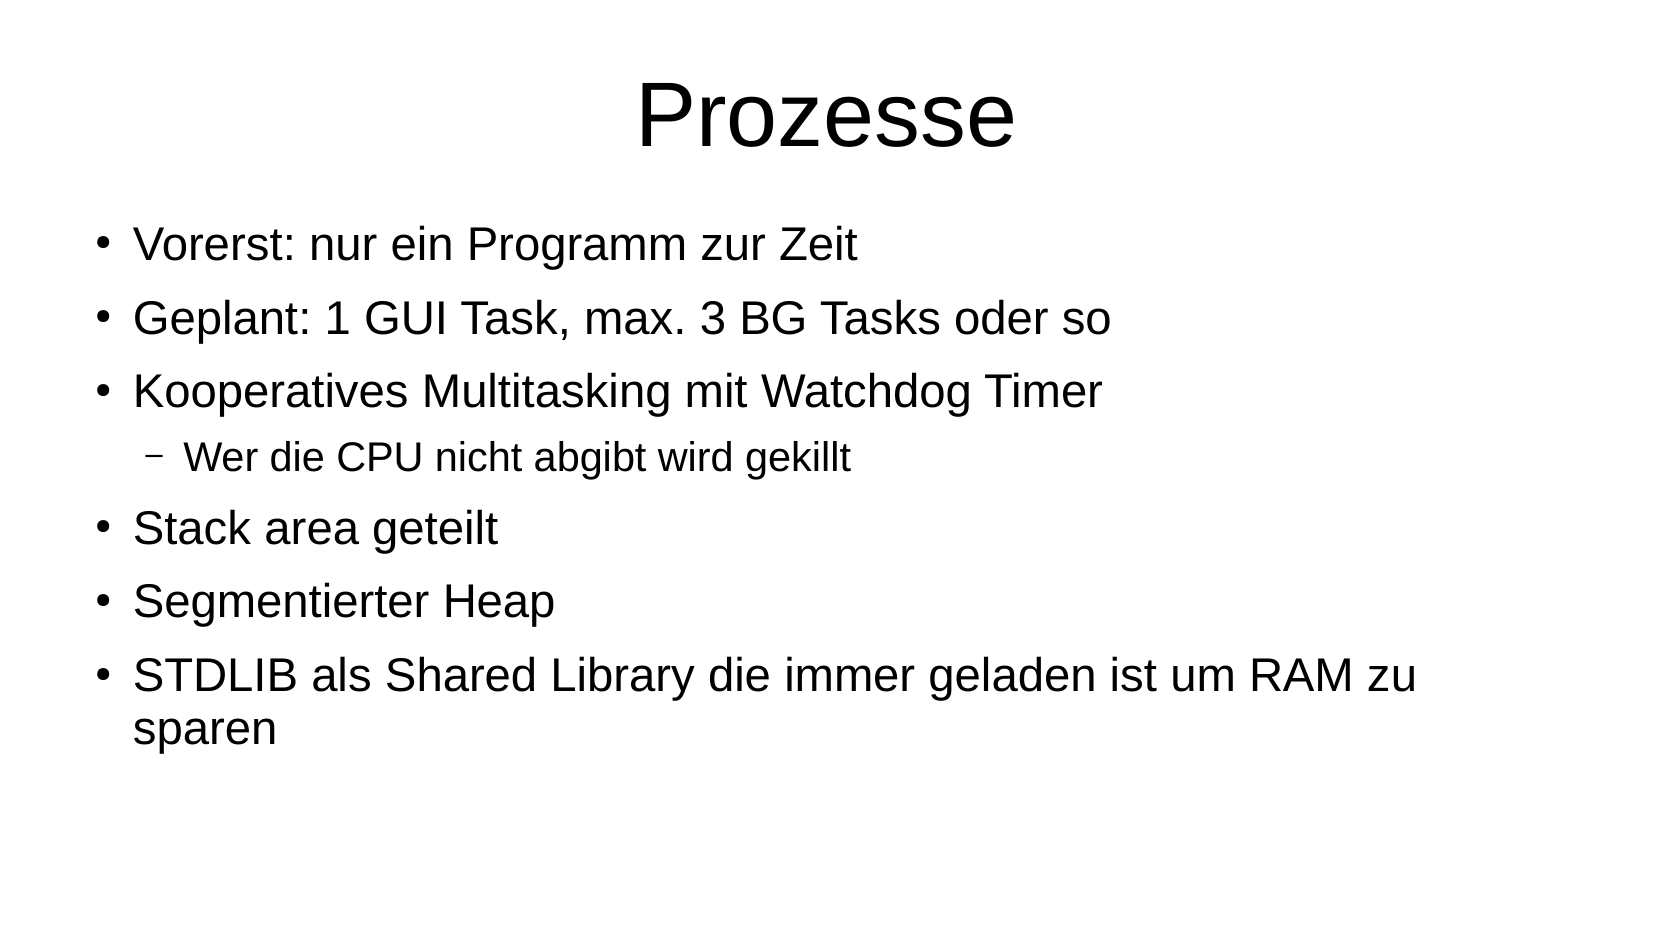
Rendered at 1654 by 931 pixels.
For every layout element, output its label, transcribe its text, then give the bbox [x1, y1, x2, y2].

title Prozesse [82, 37, 1571, 193]
list Vorerst: nur ein Programm zur Zeit Geplant: 1 GUI Task, max. 3 BG Tasks oder so Kooperatives Multitasking mit Watchdog Timer Wer die CPU nicht abgibt wird gekillt Stack area geteilt Segmentierter Heap STDLIB als Shared Library die immer geladen ist um RAM zu sparen [82, 217, 1571, 758]
